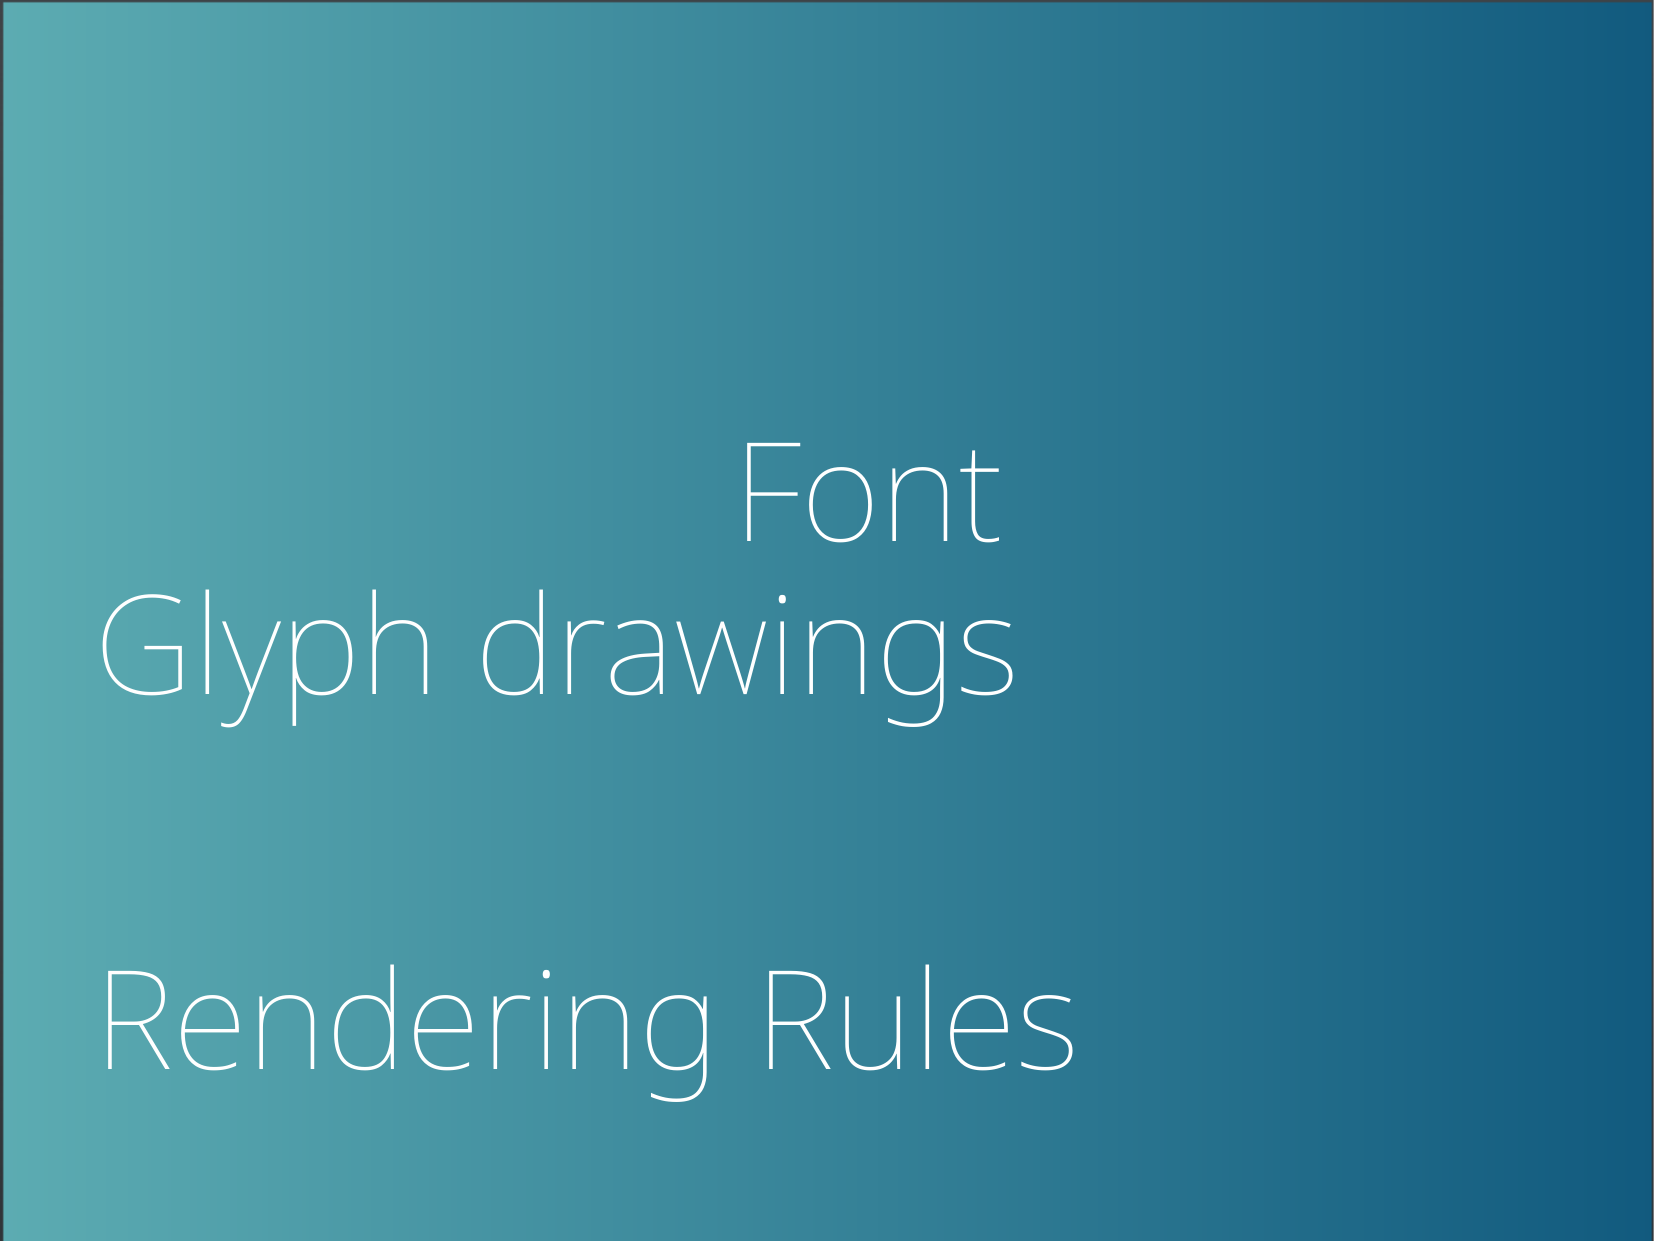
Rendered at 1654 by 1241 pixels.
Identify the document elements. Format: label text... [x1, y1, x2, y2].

text_box Glyph drawings Rendering Rules [94, 513, 1583, 957]
text_box Font [82, 23, 1571, 370]
picture [0, 0, 1654, 1241]
